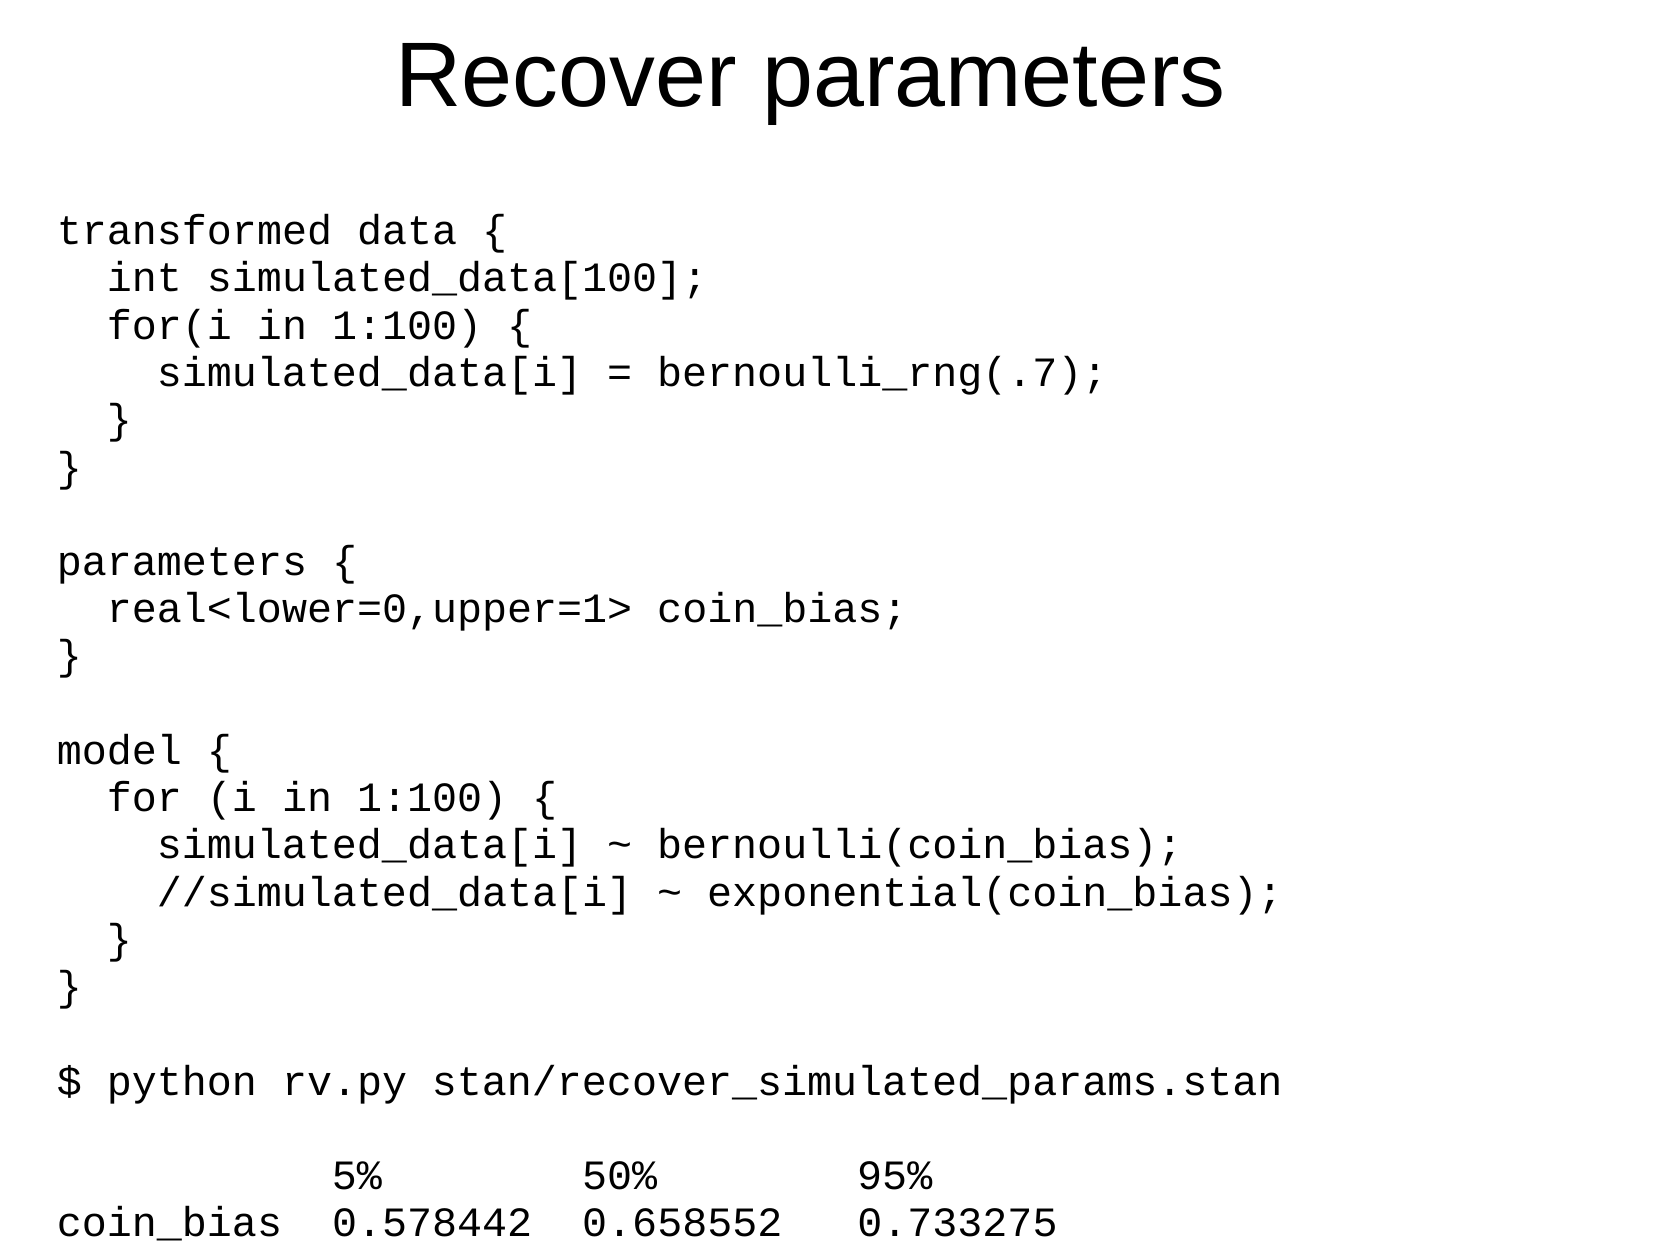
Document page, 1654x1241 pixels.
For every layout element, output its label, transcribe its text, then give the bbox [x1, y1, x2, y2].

title Recover parameters [67, 0, 1556, 179]
list transformed data { int simulated_data[100]; for(i in 1:100) { simulated_data[i] = bernoulli_rng(.7); } } parameters { real<lower=0,upper=1> coin_bias; } model { for (i in 1:100) { simulated_data[i] ~ bernoulli(coin_bias); //simulated_data[i] ~ exponential(coin_bias); } } $ python rv.py stan/recover_simulated_params.stan 5% 50% 95% coin_bias 0.578442 0.658552 0.733275 [56, 210, 1546, 1241]
